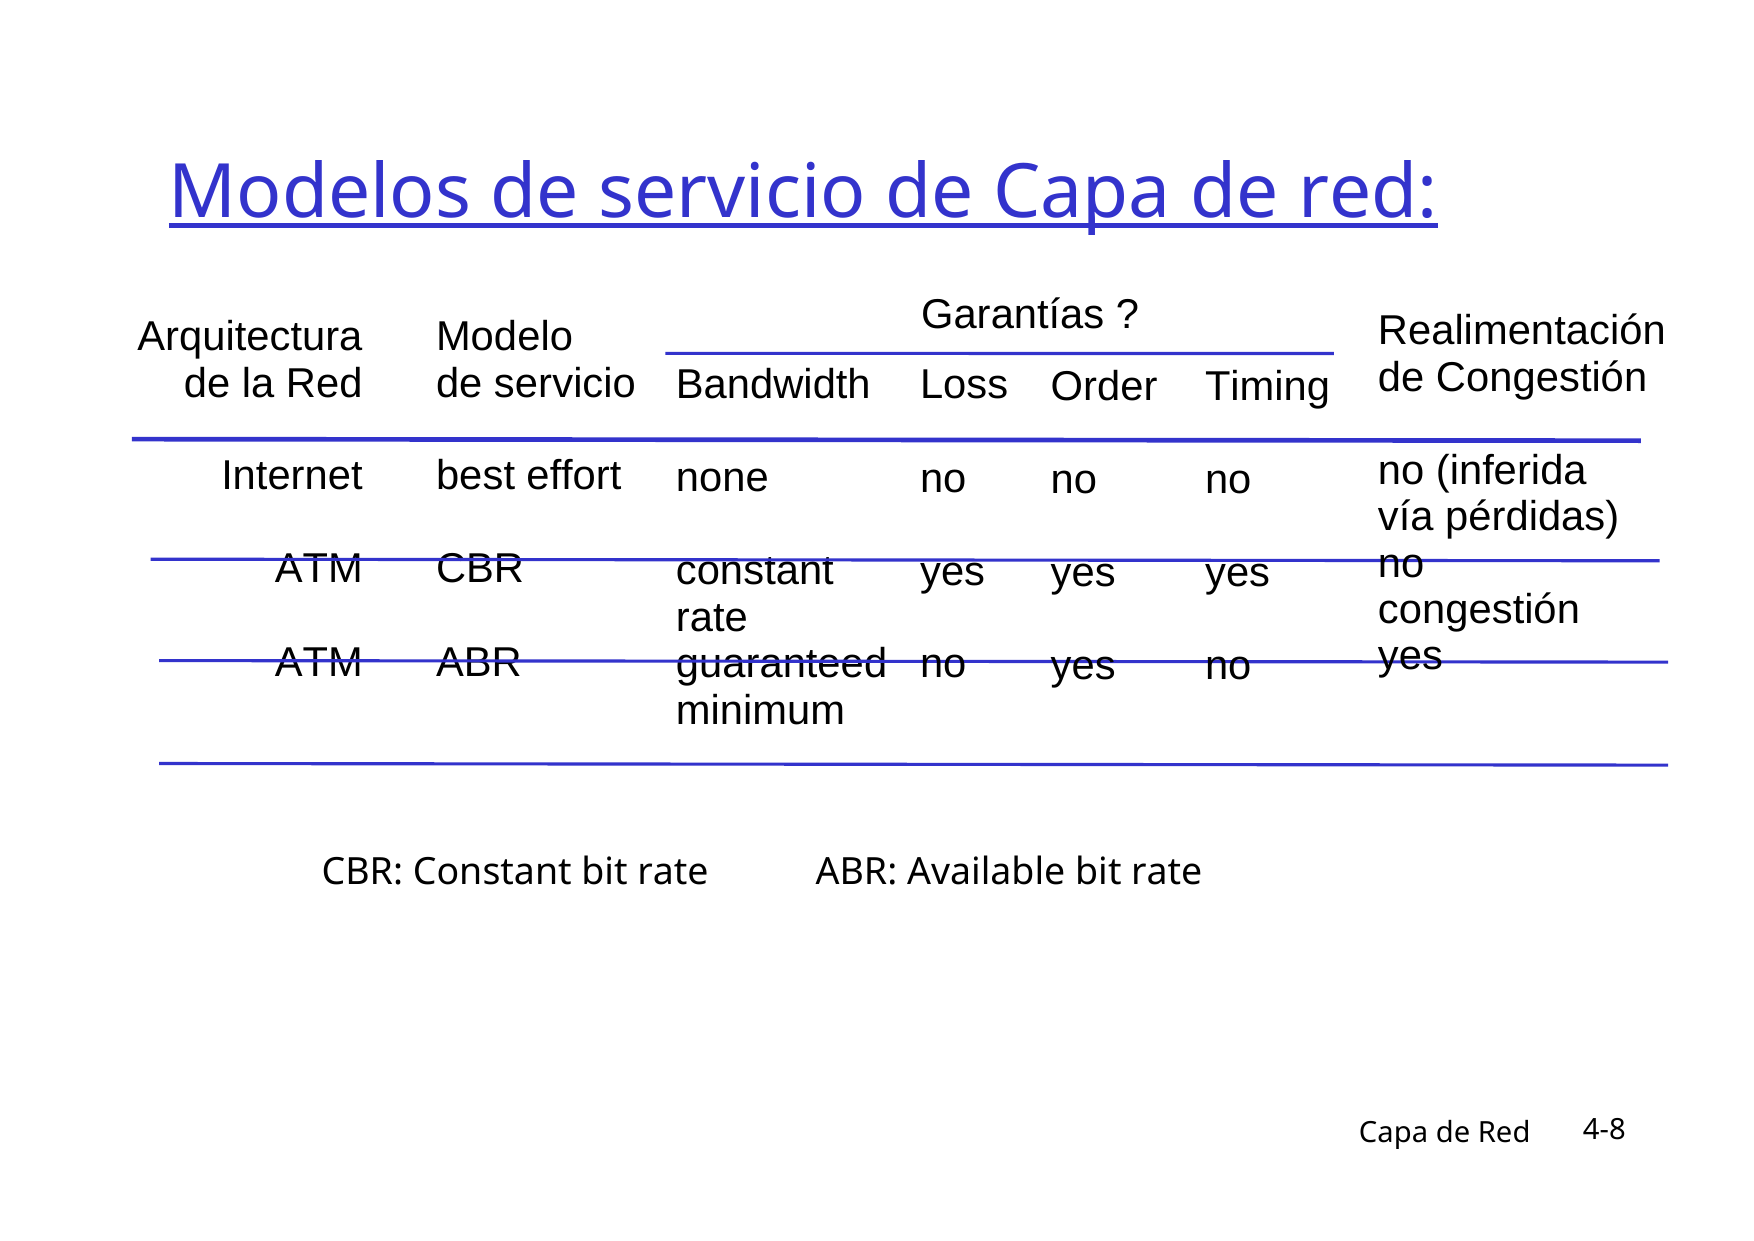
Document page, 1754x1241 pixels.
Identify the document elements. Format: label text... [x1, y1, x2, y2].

text_box Loss no yes no [905, 355, 1024, 695]
text_box Modelo de servicio best effort CBR ABR [421, 442, 651, 558]
text_box Realimentación de Congestión no (inferida vía pérdidas) no congestión yes [1362, 299, 1681, 687]
text_box Order no yes yes [1035, 356, 1173, 697]
text_box Bandwidth none constant rate guaranteed minimum [660, 663, 914, 741]
text_box CBR: Constant bit rate ABR: Available bit rate [306, 840, 1277, 902]
text_box Bandwidth none constant rate guaranteed minimum [660, 443, 905, 558]
text_box Modelo de servicio best effort CBR ABR [421, 562, 651, 659]
text_box Garantías ? [906, 283, 1155, 346]
text_box Bandwidth none constant rate guaranteed minimum [660, 562, 905, 659]
text_box Modelo de servicio best effort CBR ABR [421, 305, 651, 437]
title Modelos de servicio de Capa de red: [153, 95, 1605, 284]
text_box Bandwidth none constant rate guaranteed minimum [660, 353, 905, 437]
text_box Modelo de servicio best effort CBR ABR [421, 663, 651, 693]
text_box Arquitectura de la Red Internet ATM ATM [122, 305, 378, 693]
text_box Timing no yes no [1190, 355, 1346, 697]
